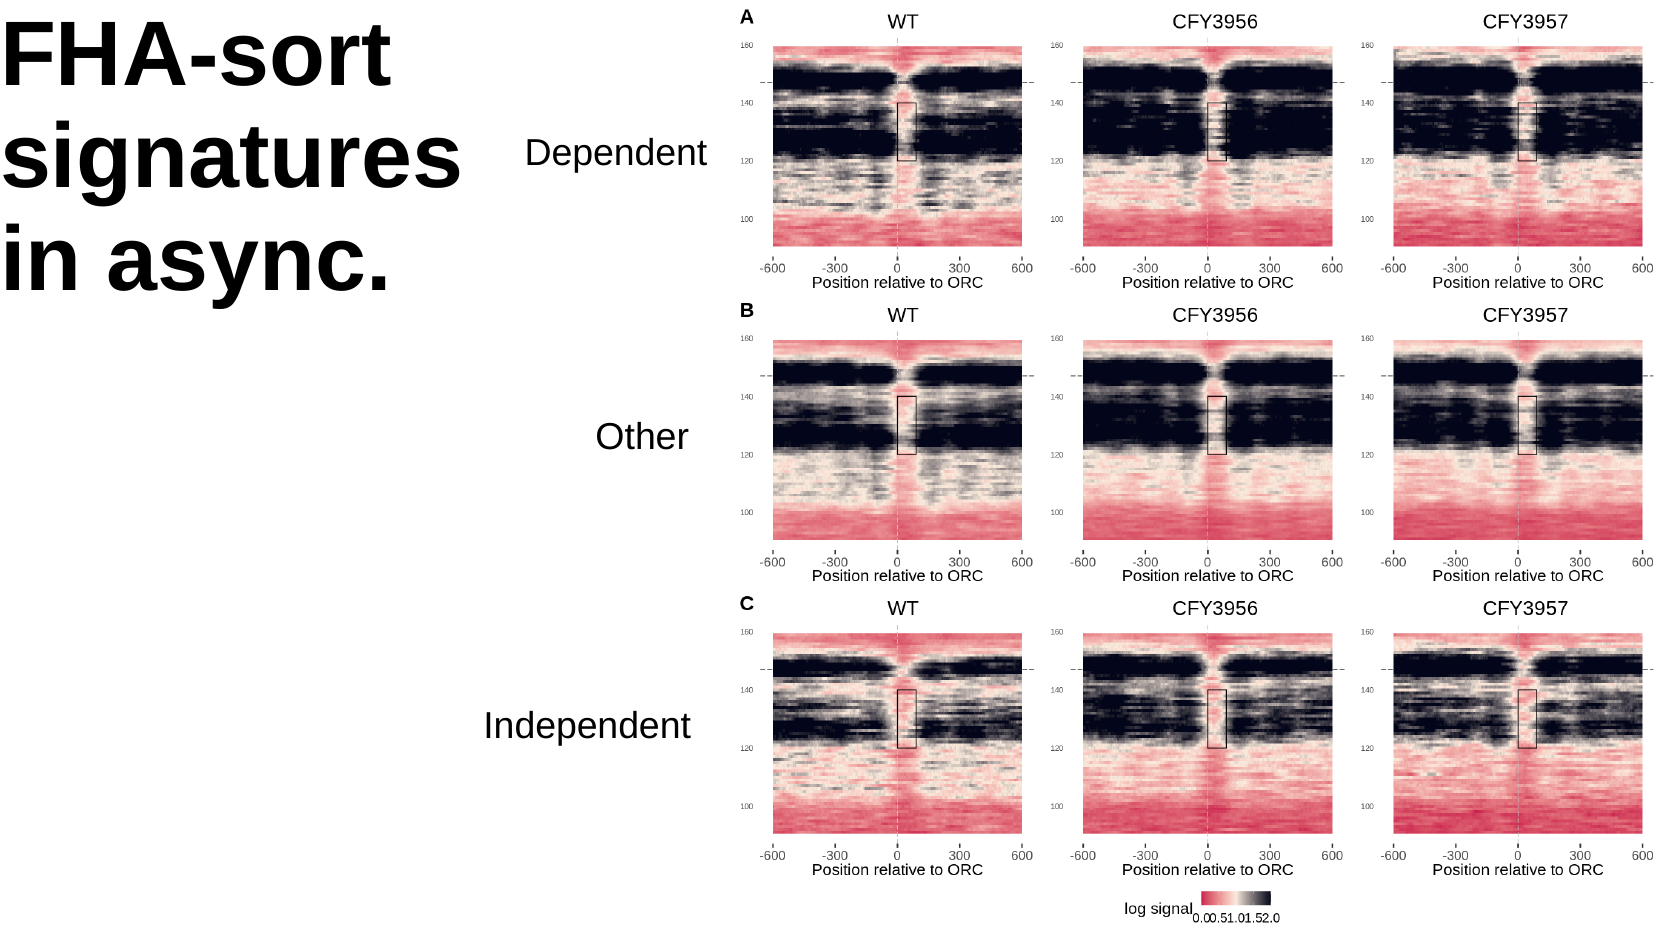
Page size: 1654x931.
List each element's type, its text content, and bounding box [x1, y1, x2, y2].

picture [732, 2, 1654, 931]
text_box Other [580, 407, 705, 465]
title FHA-sort signatures in async. [0, 2, 526, 310]
text_box Independent [468, 697, 706, 754]
text_box Dependent [509, 124, 723, 182]
